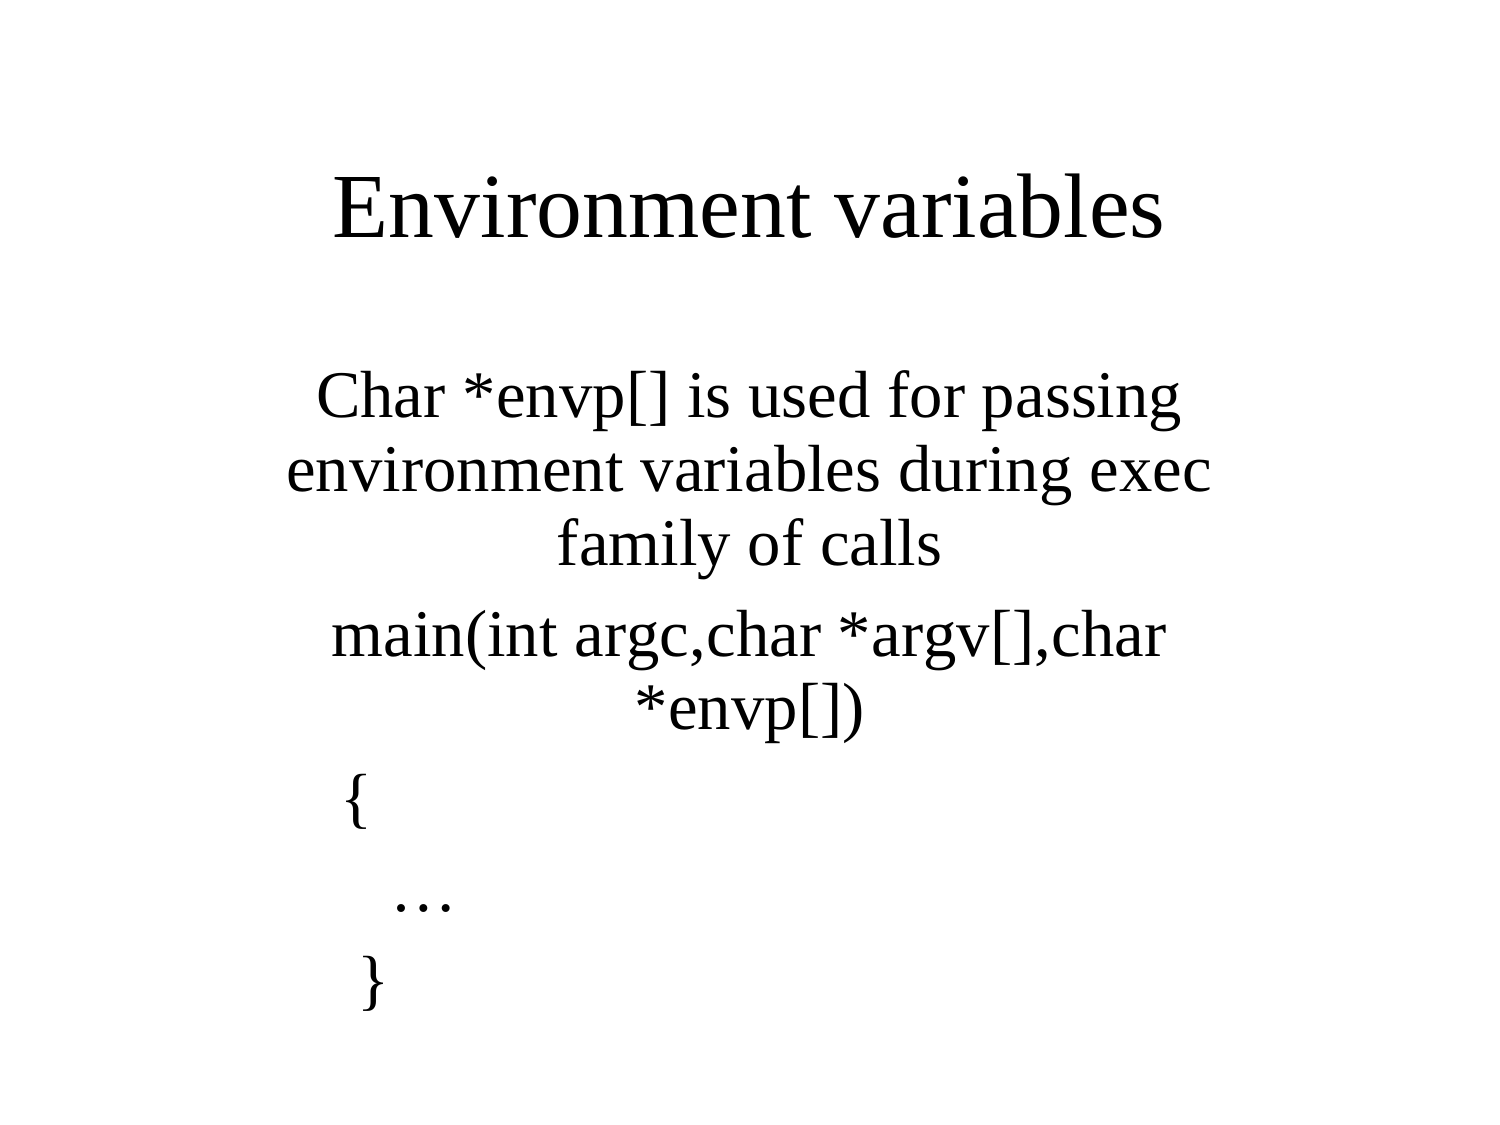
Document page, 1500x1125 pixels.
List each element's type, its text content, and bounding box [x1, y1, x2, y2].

subtitle Char *envp[] is used for passing environment variables during exec family of calls main(int argc,char *argv[],char *envp[]) { … } [225, 350, 1276, 1125]
title Environment variables [112, 99, 1388, 313]
